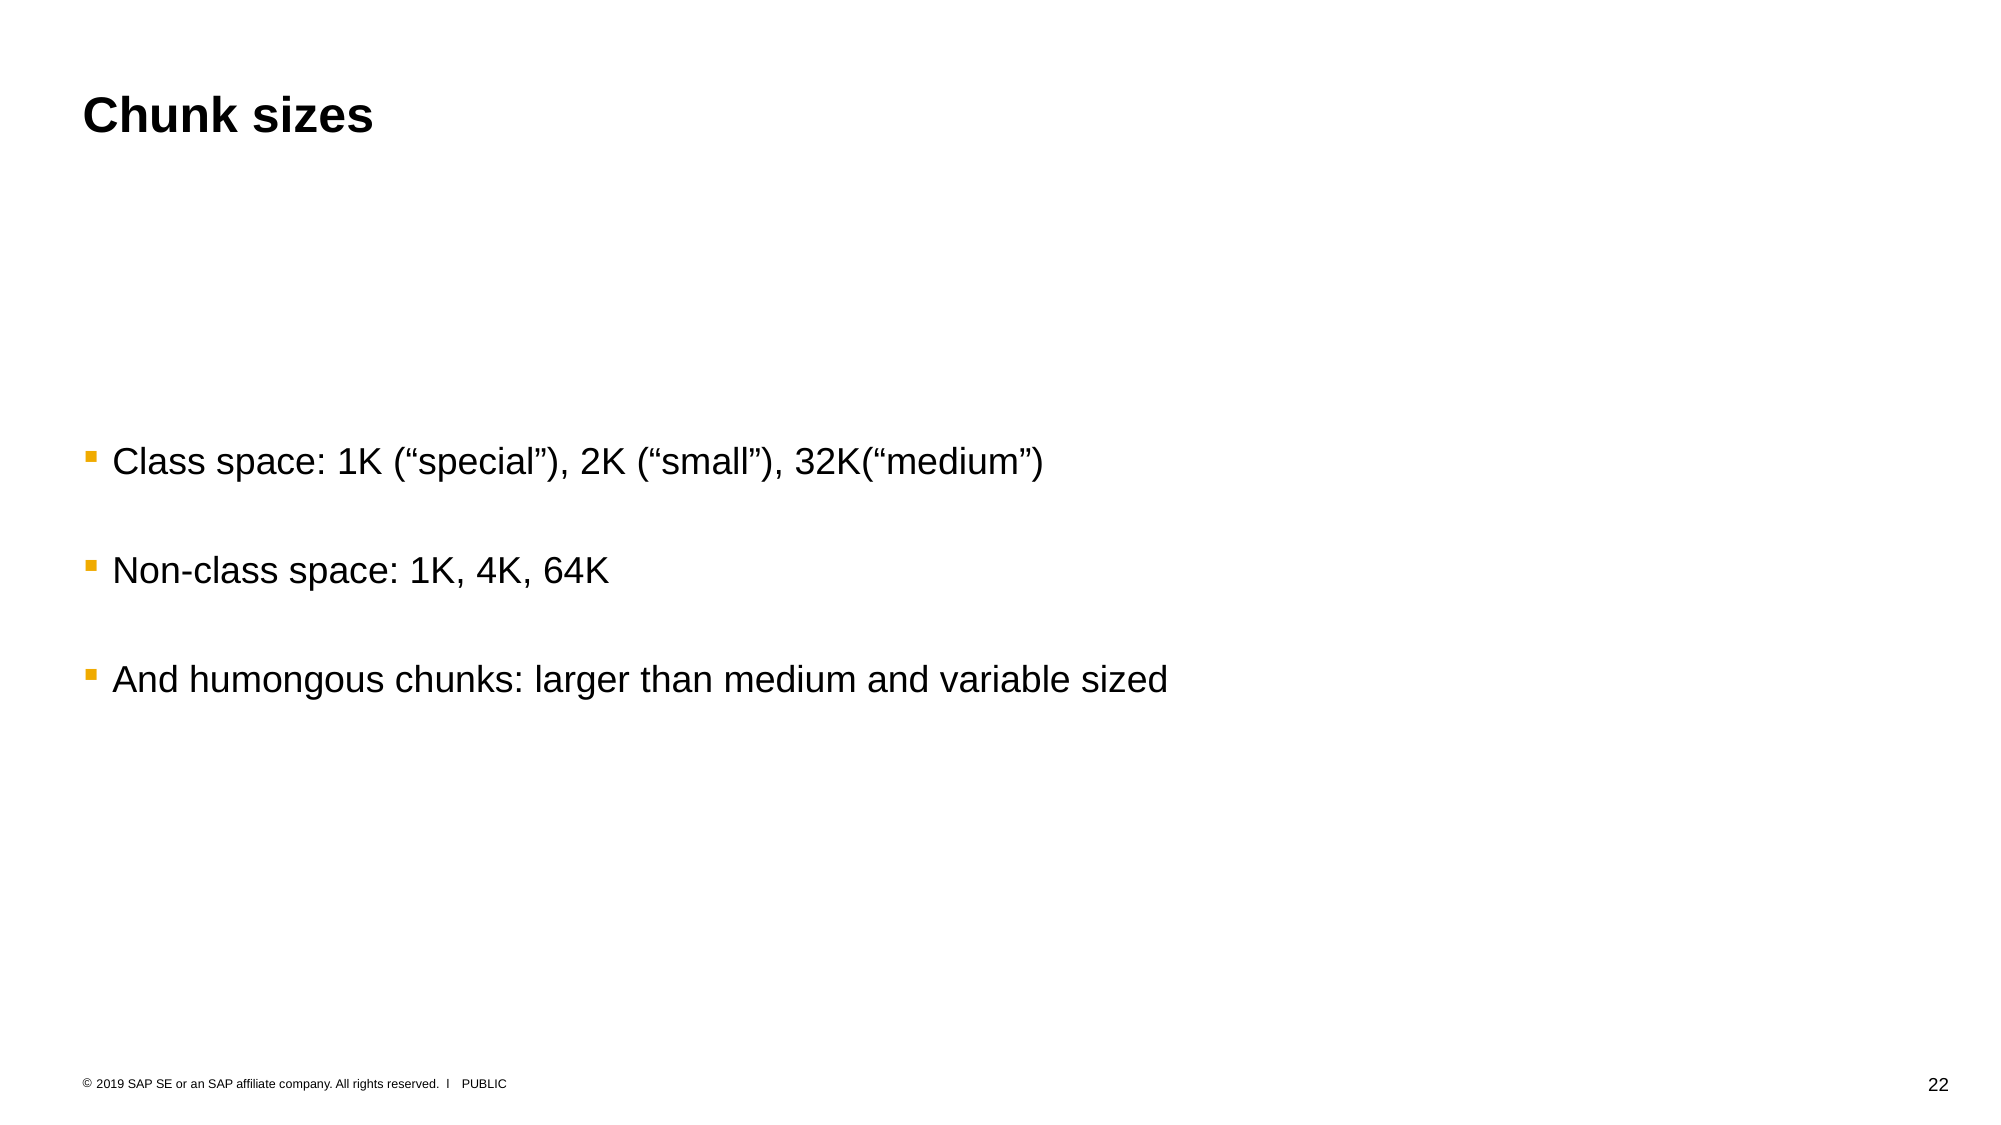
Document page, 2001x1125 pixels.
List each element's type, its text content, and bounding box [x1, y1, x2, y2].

subtitle Class space: 1K (“special”), 2K (“small”), 32K(“medium”) Non-class space: 1K, 4K, 64K And humongous chunks: larger than medium and variable sized [82, 265, 1918, 1040]
title Chunk sizes [82, 82, 1918, 144]
